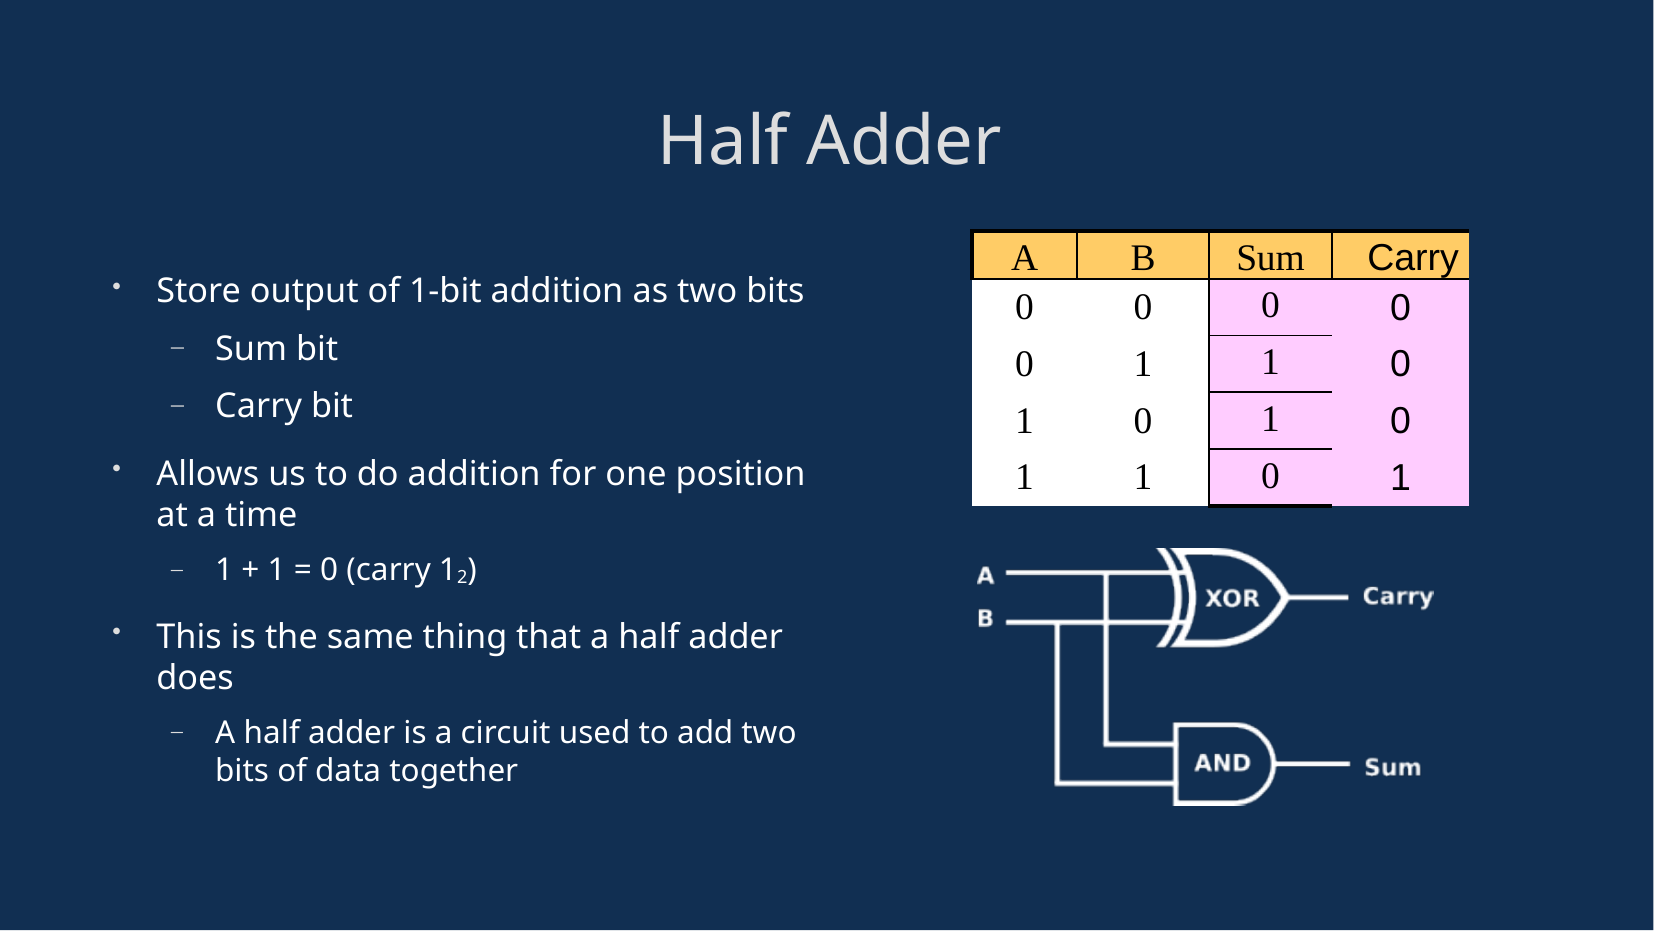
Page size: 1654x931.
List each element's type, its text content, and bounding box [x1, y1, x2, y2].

table_cell 0 [1077, 392, 1208, 449]
table_cell 0 [972, 280, 1077, 336]
table_cell 0 [1210, 280, 1332, 335]
table_cell 0 [1077, 280, 1208, 336]
table_cell 1 [1077, 336, 1208, 392]
table_header Carry [1333, 233, 1469, 278]
picture [977, 548, 1434, 806]
table_cell 1 [1332, 449, 1469, 506]
title Half Adder [97, 56, 1563, 220]
table_header Sum [1210, 233, 1331, 278]
list Store output of 1-bit addition as two bits Sum bit Carry bit Allows us to do addition for one position at a time 1 + 1 = 0 (carry 12) This is the same thing that a half adder does A half adder is a circuit used to add two bits of data together [97, 268, 813, 806]
table_cell 0 [1210, 450, 1332, 504]
table_cell 0 [1332, 280, 1469, 336]
table_cell 0 [1332, 336, 1469, 392]
table_cell 1 [1210, 393, 1332, 448]
table_cell 1 [972, 449, 1077, 506]
table_cell 1 [1077, 449, 1208, 506]
table_cell 0 [972, 336, 1077, 392]
table_cell 1 [1210, 336, 1332, 391]
table_cell 0 [1332, 392, 1469, 449]
table_cell 1 [972, 392, 1077, 449]
table_header B [1078, 233, 1208, 278]
table_header A [974, 233, 1076, 278]
